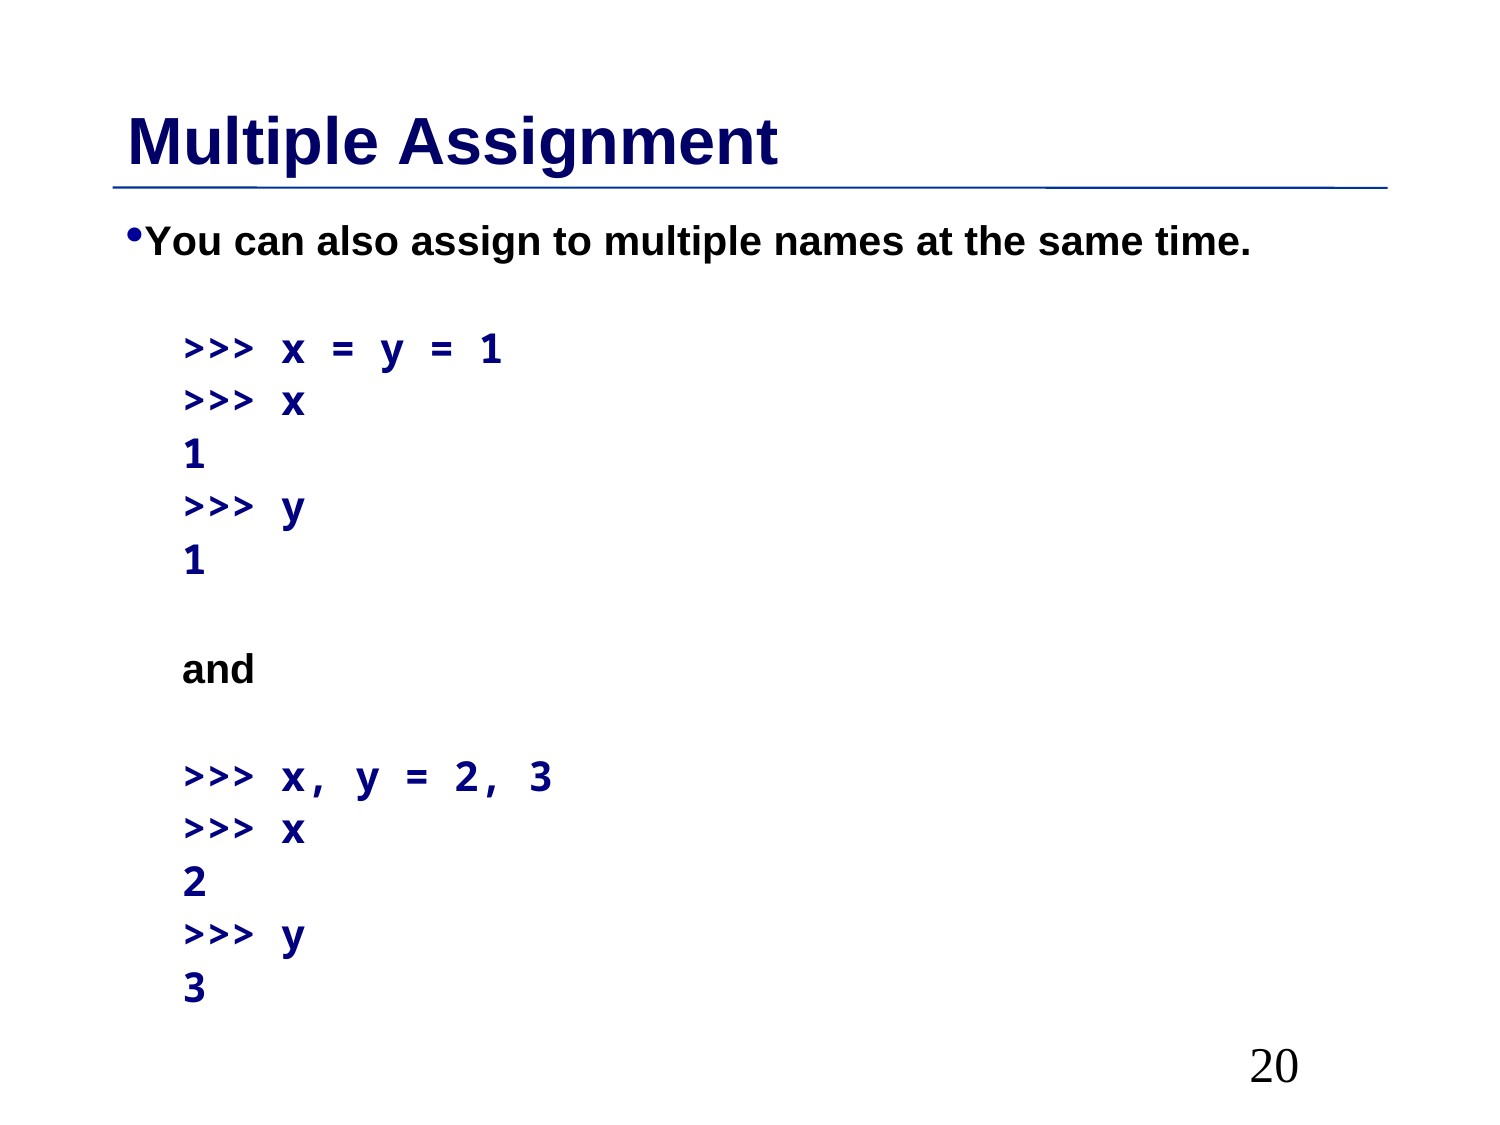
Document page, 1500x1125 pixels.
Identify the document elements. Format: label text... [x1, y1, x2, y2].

title Multiple Assignment [112, 89, 1388, 185]
text_box <number> [1074, 1028, 1387, 1125]
list You can also assign to multiple names at the same time. >>> x = y = 1 >>> x 1 >>> y 1 and >>> x, y = 2, 3 >>> x 2 >>> y 3 [112, 212, 1388, 1028]
